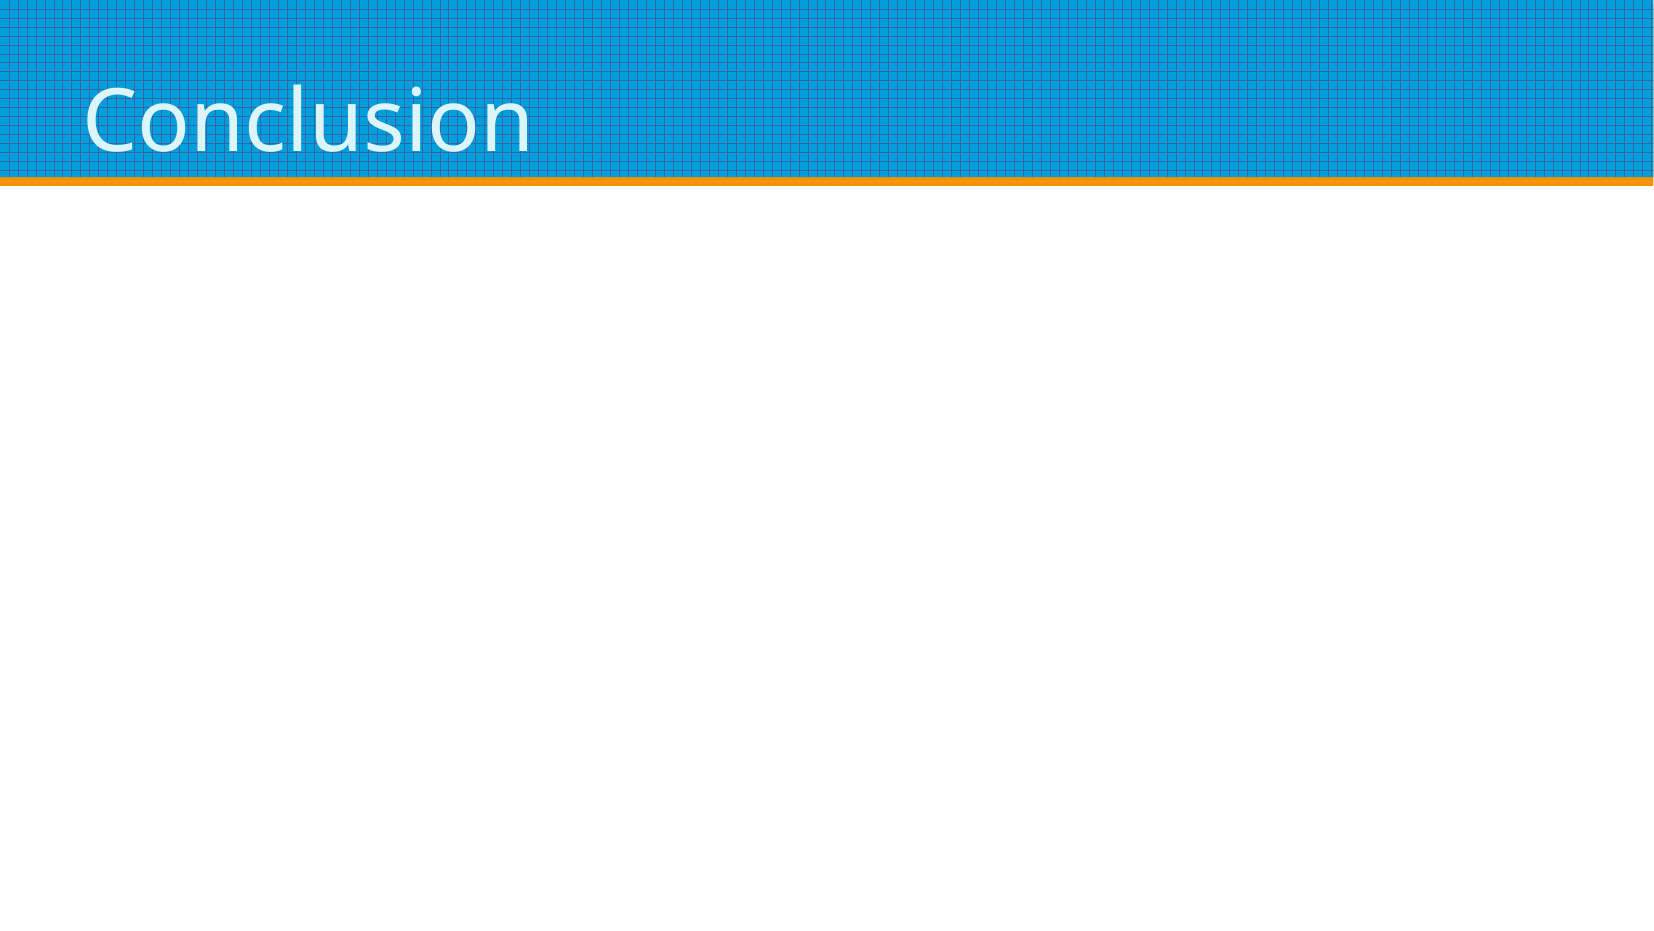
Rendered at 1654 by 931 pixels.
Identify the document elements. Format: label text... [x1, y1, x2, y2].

title Conclusion [82, 14, 1571, 178]
